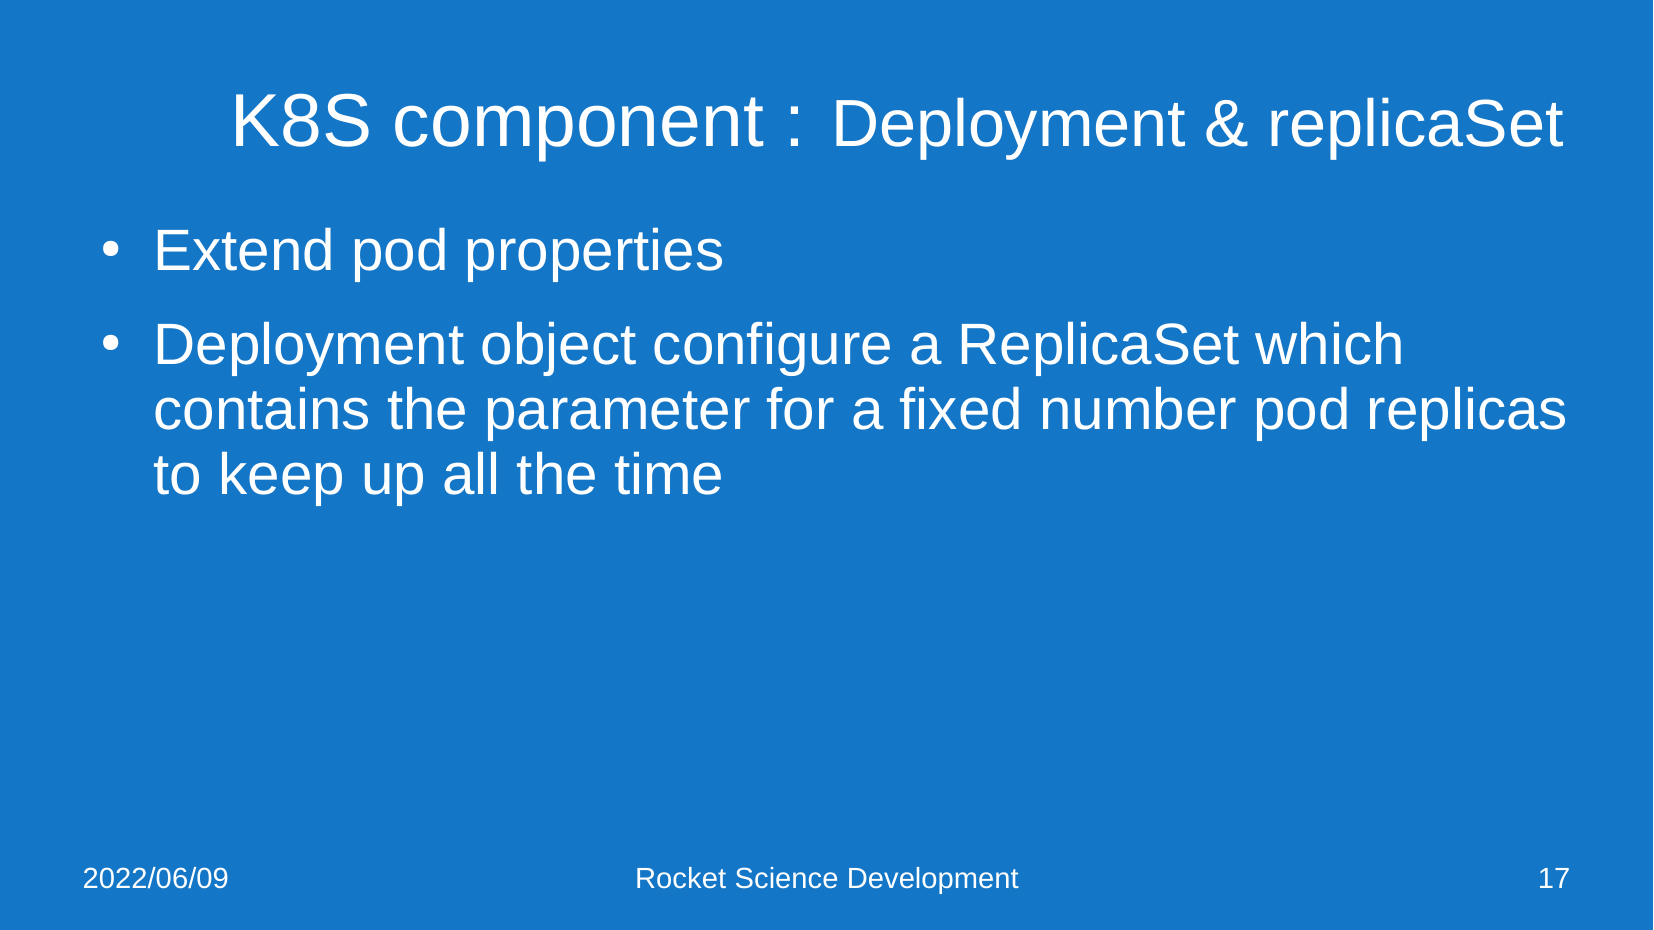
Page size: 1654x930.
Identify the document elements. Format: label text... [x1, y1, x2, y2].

list Extend pod properties Deployment object configure a ReplicaSet which contains the parameter for a fixed number pod replicas to keep up all the time [82, 217, 1571, 757]
title K8S component : Deployment & replicaSet [82, 37, 1571, 193]
